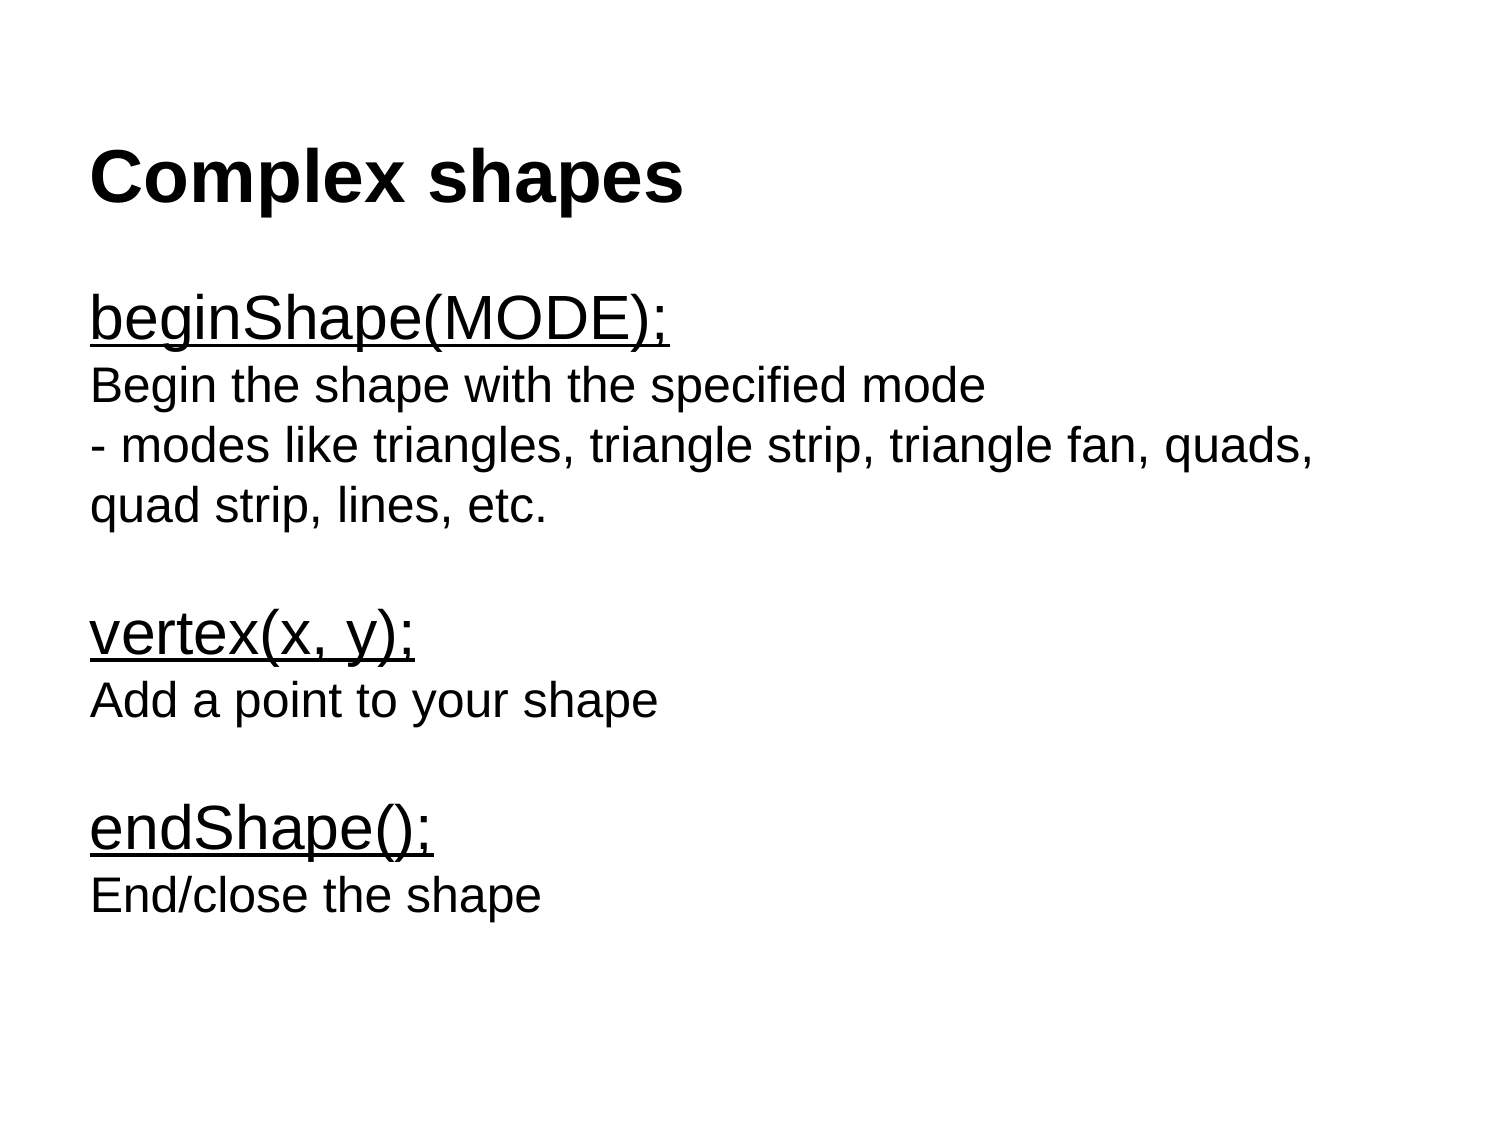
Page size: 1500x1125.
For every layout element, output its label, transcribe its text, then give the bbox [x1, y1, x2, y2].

text_box beginShape(MODE); Begin the shape with the specified mode - modes like triangles, triangle strip, triangle fan, quads, quad strip, lines, etc. vertex(x, y); Add a point to your shape endShape(); End/close the shape [74, 262, 1407, 1084]
text_box Complex shapes [74, 45, 1425, 233]
